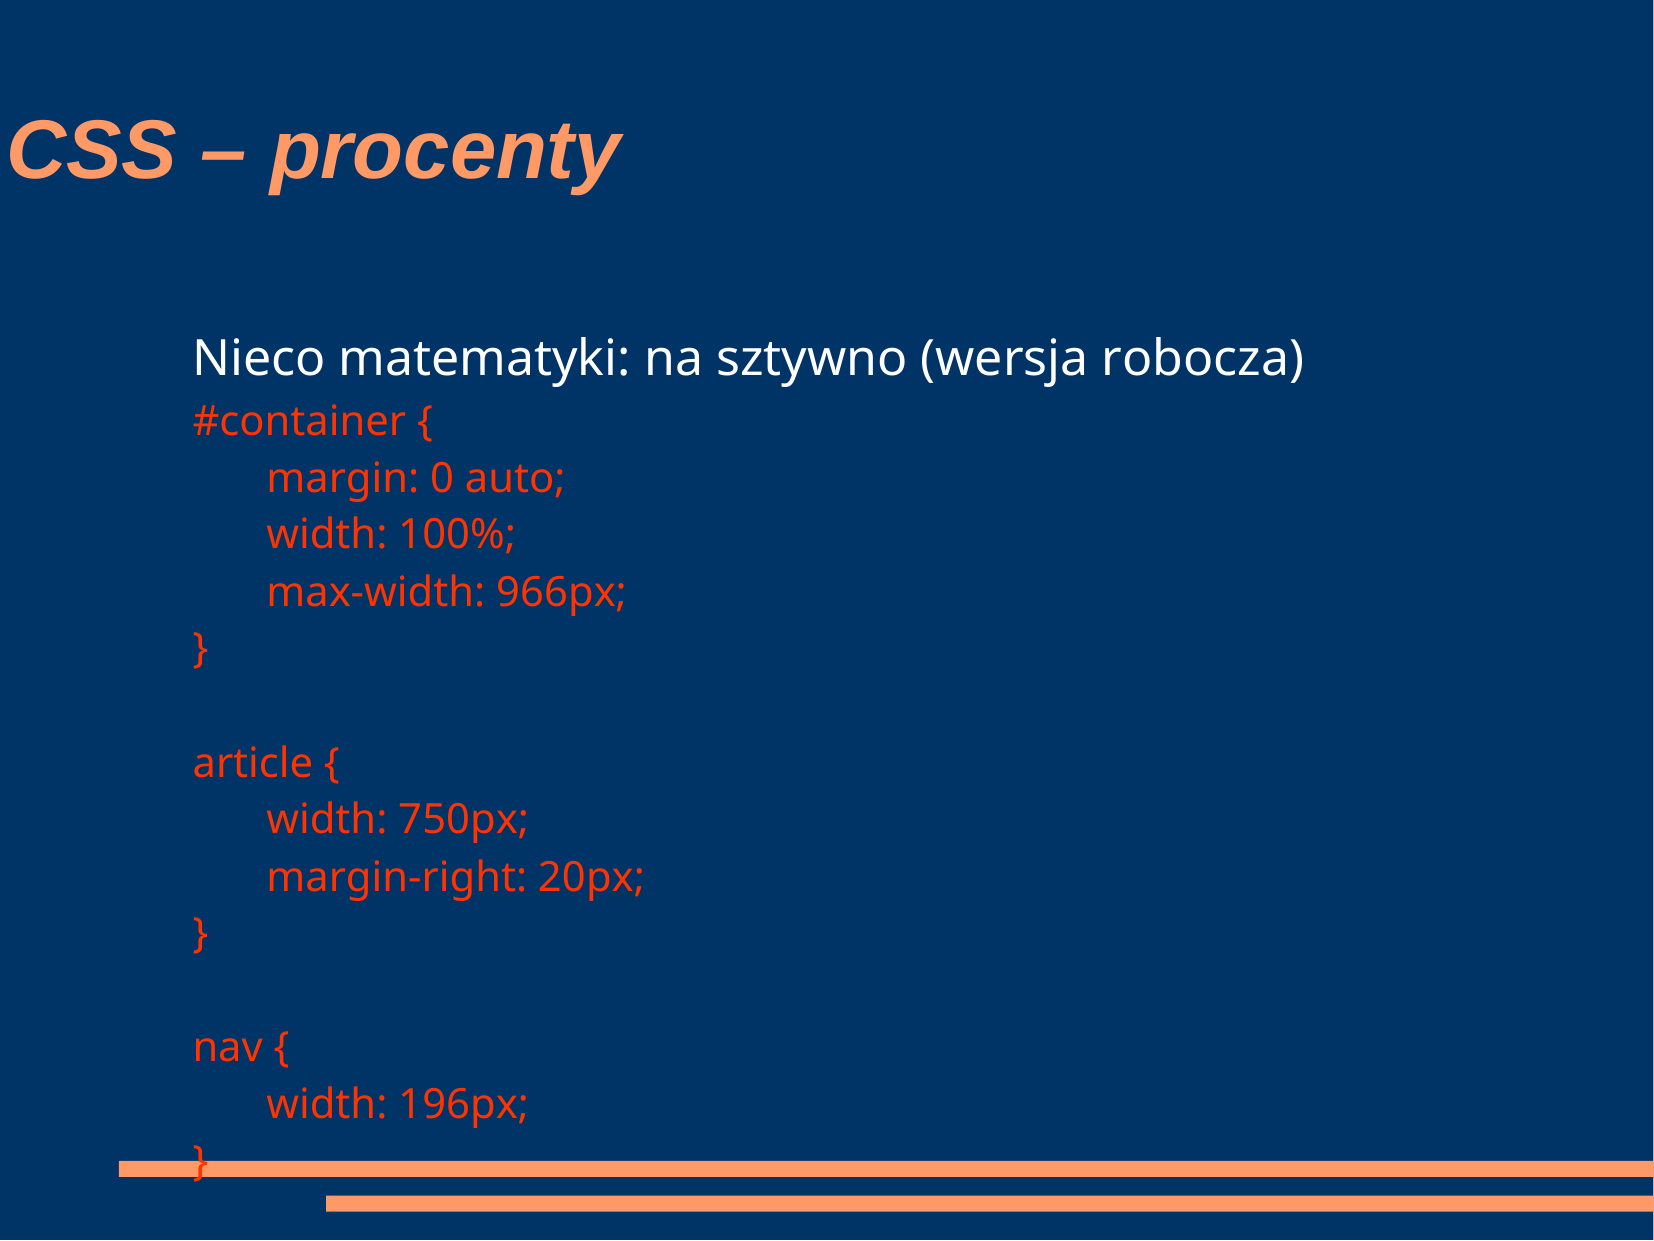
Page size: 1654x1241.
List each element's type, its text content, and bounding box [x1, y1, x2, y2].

list Nieco matematyki: na sztywno (wersja robocza) #container { margin: 0 auto; width: 100%; max-width: 966px; } article { width: 750px; margin-right: 20px; } nav { width: 196px; } [121, 322, 1561, 1132]
title CSS – procenty [6, 46, 1649, 254]
